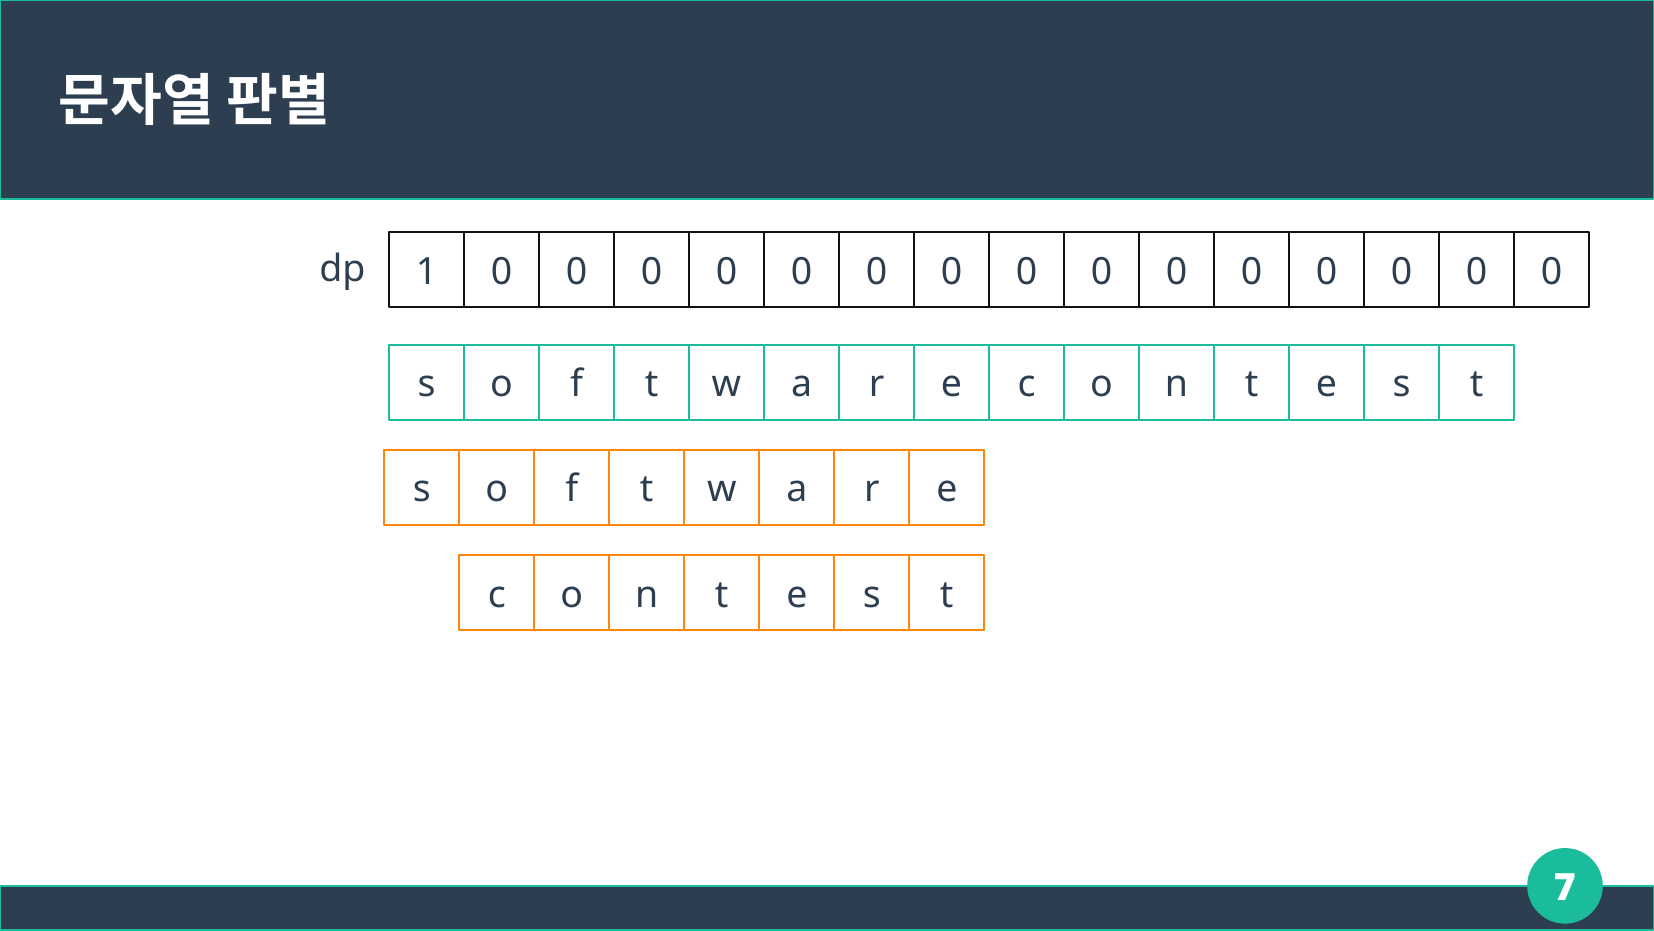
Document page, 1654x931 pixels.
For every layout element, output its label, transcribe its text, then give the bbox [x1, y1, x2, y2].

text_box t [1213, 344, 1288, 420]
text_box w [684, 450, 759, 526]
text_box 0 [1138, 232, 1213, 308]
text_box 0 [1063, 232, 1138, 308]
text_box e [909, 450, 985, 526]
text_box r [838, 344, 913, 420]
text_box a [763, 344, 838, 420]
text_box 0 [763, 232, 838, 308]
text_box s [834, 555, 909, 631]
text_box t [684, 555, 759, 631]
text_box 0 [988, 232, 1063, 308]
text_box t [909, 555, 985, 631]
text_box e [913, 344, 988, 420]
text_box t [1438, 344, 1514, 420]
text_box 0 [913, 232, 988, 308]
text_box o [1063, 344, 1138, 420]
text_box 0 [538, 232, 613, 308]
text_box o [534, 555, 609, 631]
text_box 0 [688, 232, 763, 308]
text_box c [988, 344, 1063, 420]
text_box dp [304, 234, 381, 301]
text_box t [613, 344, 688, 420]
text_box o [463, 344, 538, 420]
text_box 0 [463, 232, 538, 308]
text_box n [609, 555, 684, 631]
text_box 0 [1363, 232, 1438, 308]
text_box s [1363, 344, 1438, 420]
text_box t [609, 450, 684, 526]
title 문자열 판별 [59, 37, 1595, 155]
text_box n [1138, 344, 1213, 420]
text_box 0 [613, 232, 688, 308]
text_box o [459, 450, 534, 526]
text_box f [534, 450, 609, 526]
text_box 0 [838, 232, 913, 308]
text_box e [759, 555, 834, 631]
text_box c [459, 555, 534, 631]
text_box 0 [1288, 232, 1363, 308]
text_box w [688, 344, 763, 420]
text_box s [388, 344, 463, 420]
text_box 0 [1513, 232, 1589, 308]
text_box r [834, 450, 909, 526]
text_box 1 [388, 232, 463, 308]
text_box s [384, 450, 459, 526]
text_box f [538, 344, 613, 420]
text_box a [759, 450, 834, 526]
text_box 0 [1438, 232, 1513, 308]
text_box e [1288, 344, 1363, 420]
text_box 0 [1213, 232, 1288, 308]
